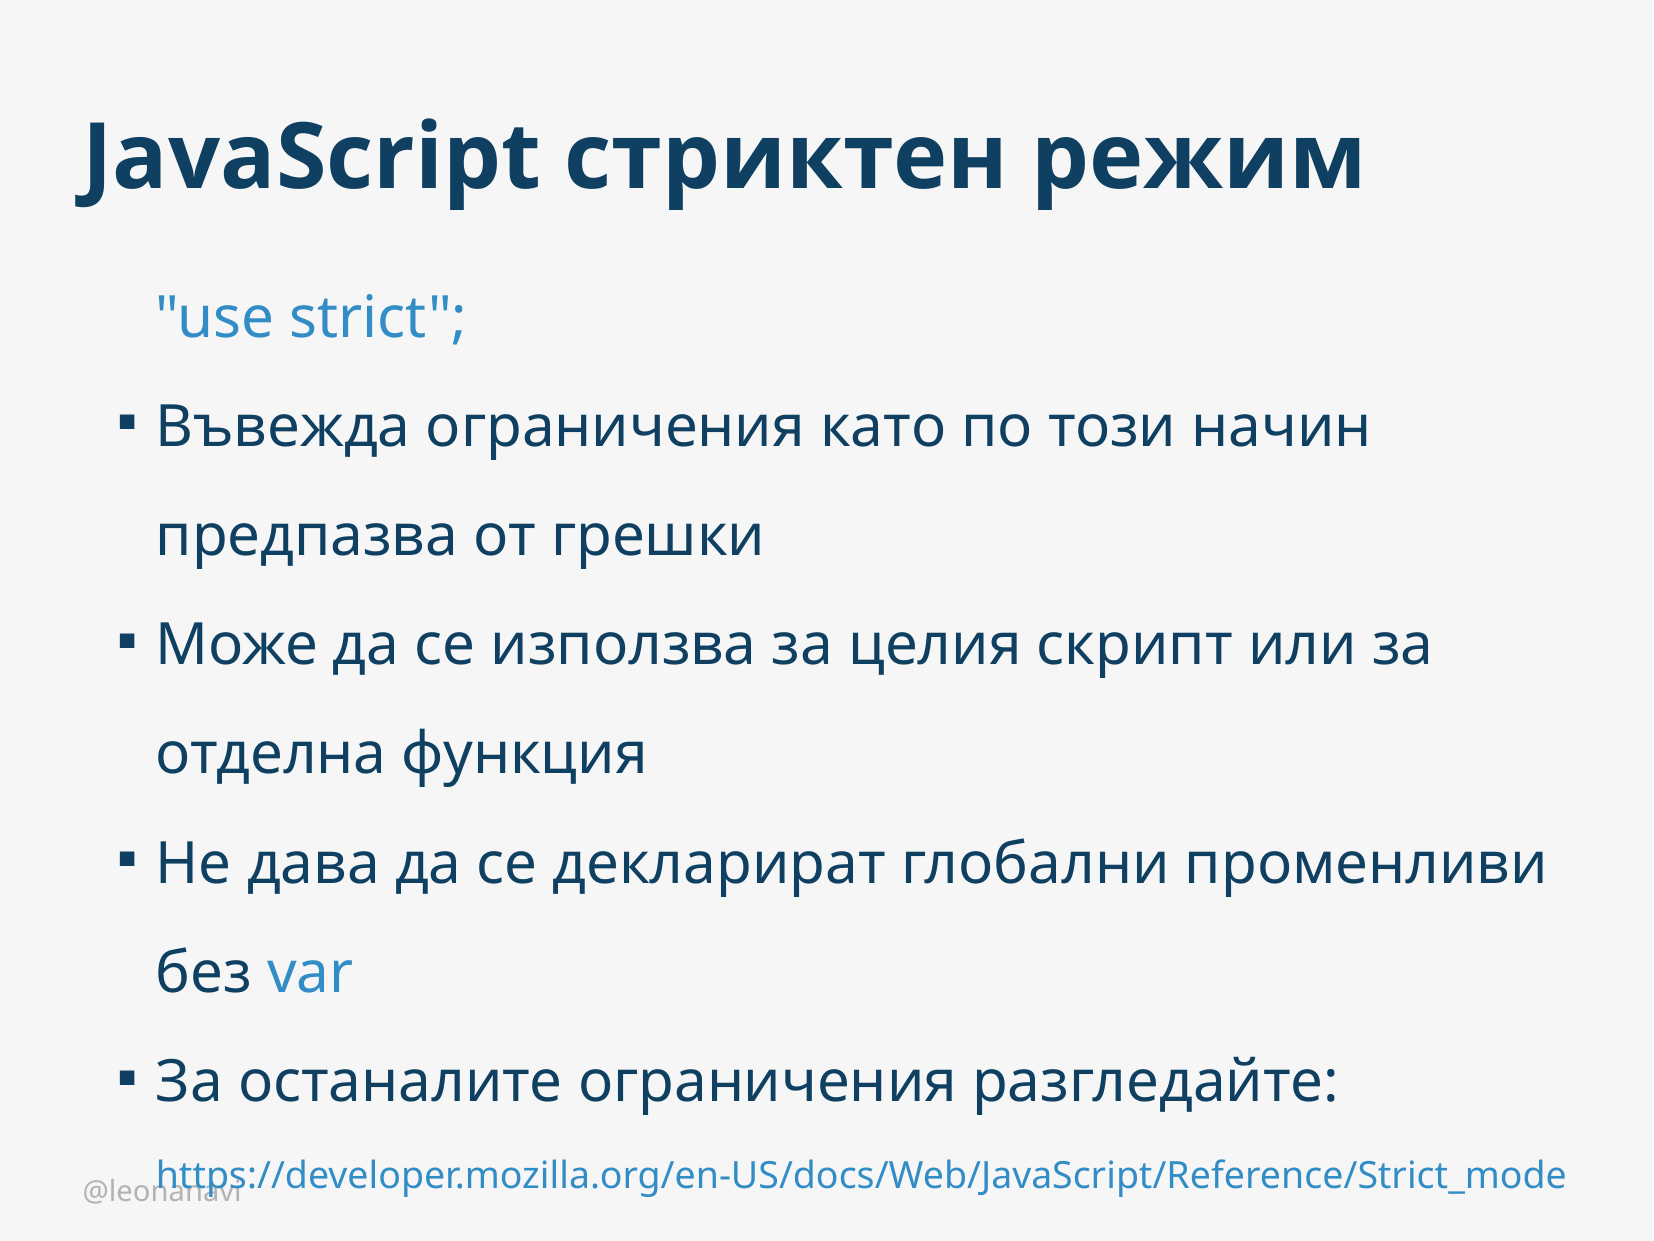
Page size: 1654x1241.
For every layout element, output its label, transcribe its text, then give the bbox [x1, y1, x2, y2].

title JavaScript стриктен режим [82, 49, 1571, 257]
text_box "use strict"; Въвежда ограничения като по този начин предпазва от грешки Може да се използва за целия скрипт или за отделна функция Не дава да се декларират глобални променливи без var За останалите ограничения разгледайте: https://developer.mozilla.org/en-US/docs/Web/JavaScript/Reference/Strict_mode [105, 267, 1621, 1241]
